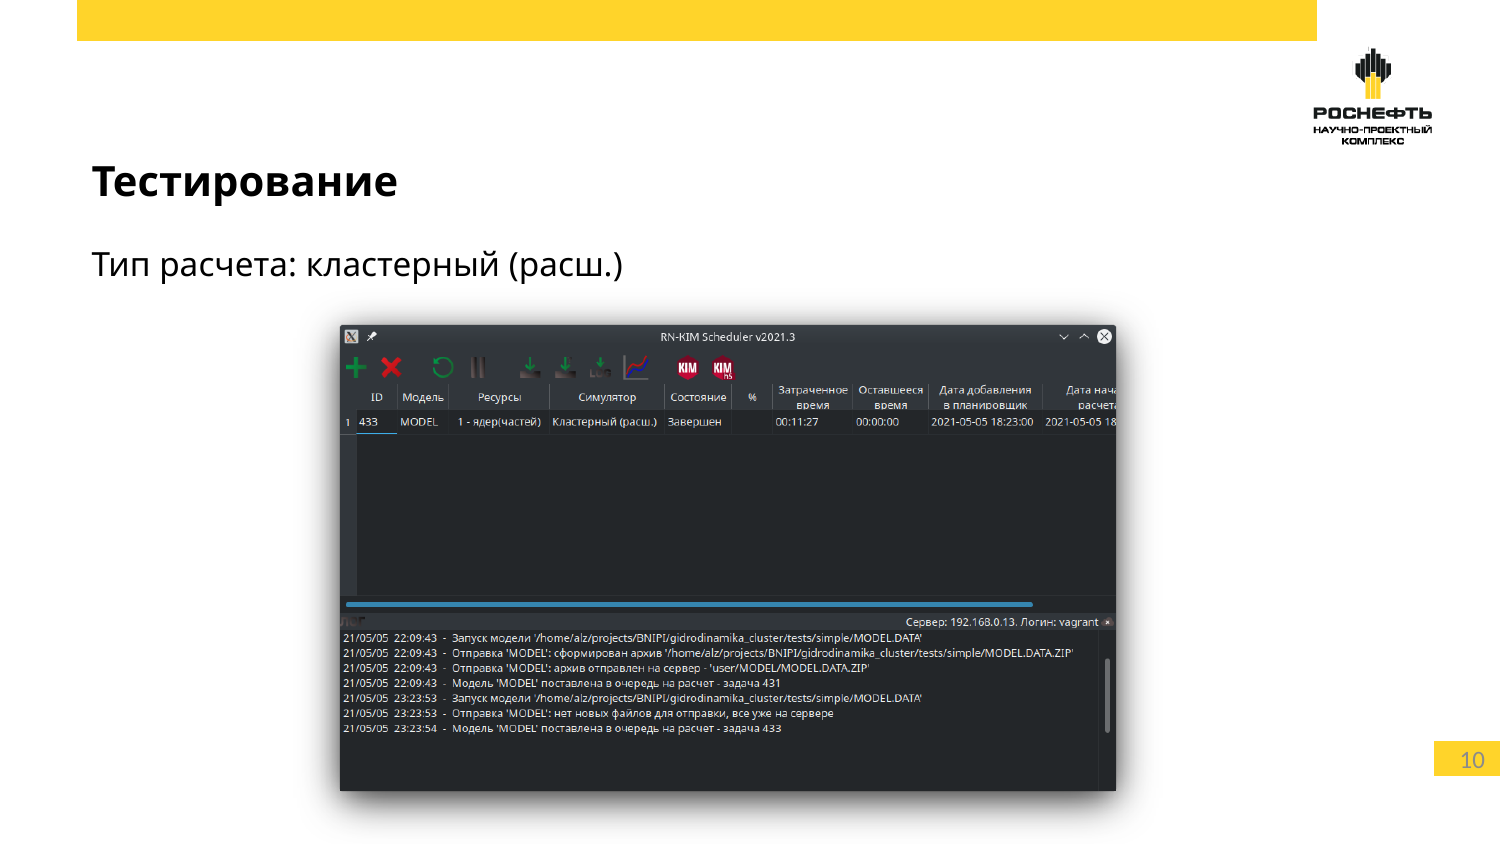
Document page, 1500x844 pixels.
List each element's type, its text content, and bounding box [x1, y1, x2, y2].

picture [285, 280, 1170, 844]
text_box Тип расчета: кластерный (расш.) [76, 235, 615, 292]
text_box Тестирование [76, 147, 951, 213]
picture [1269, 0, 1500, 236]
